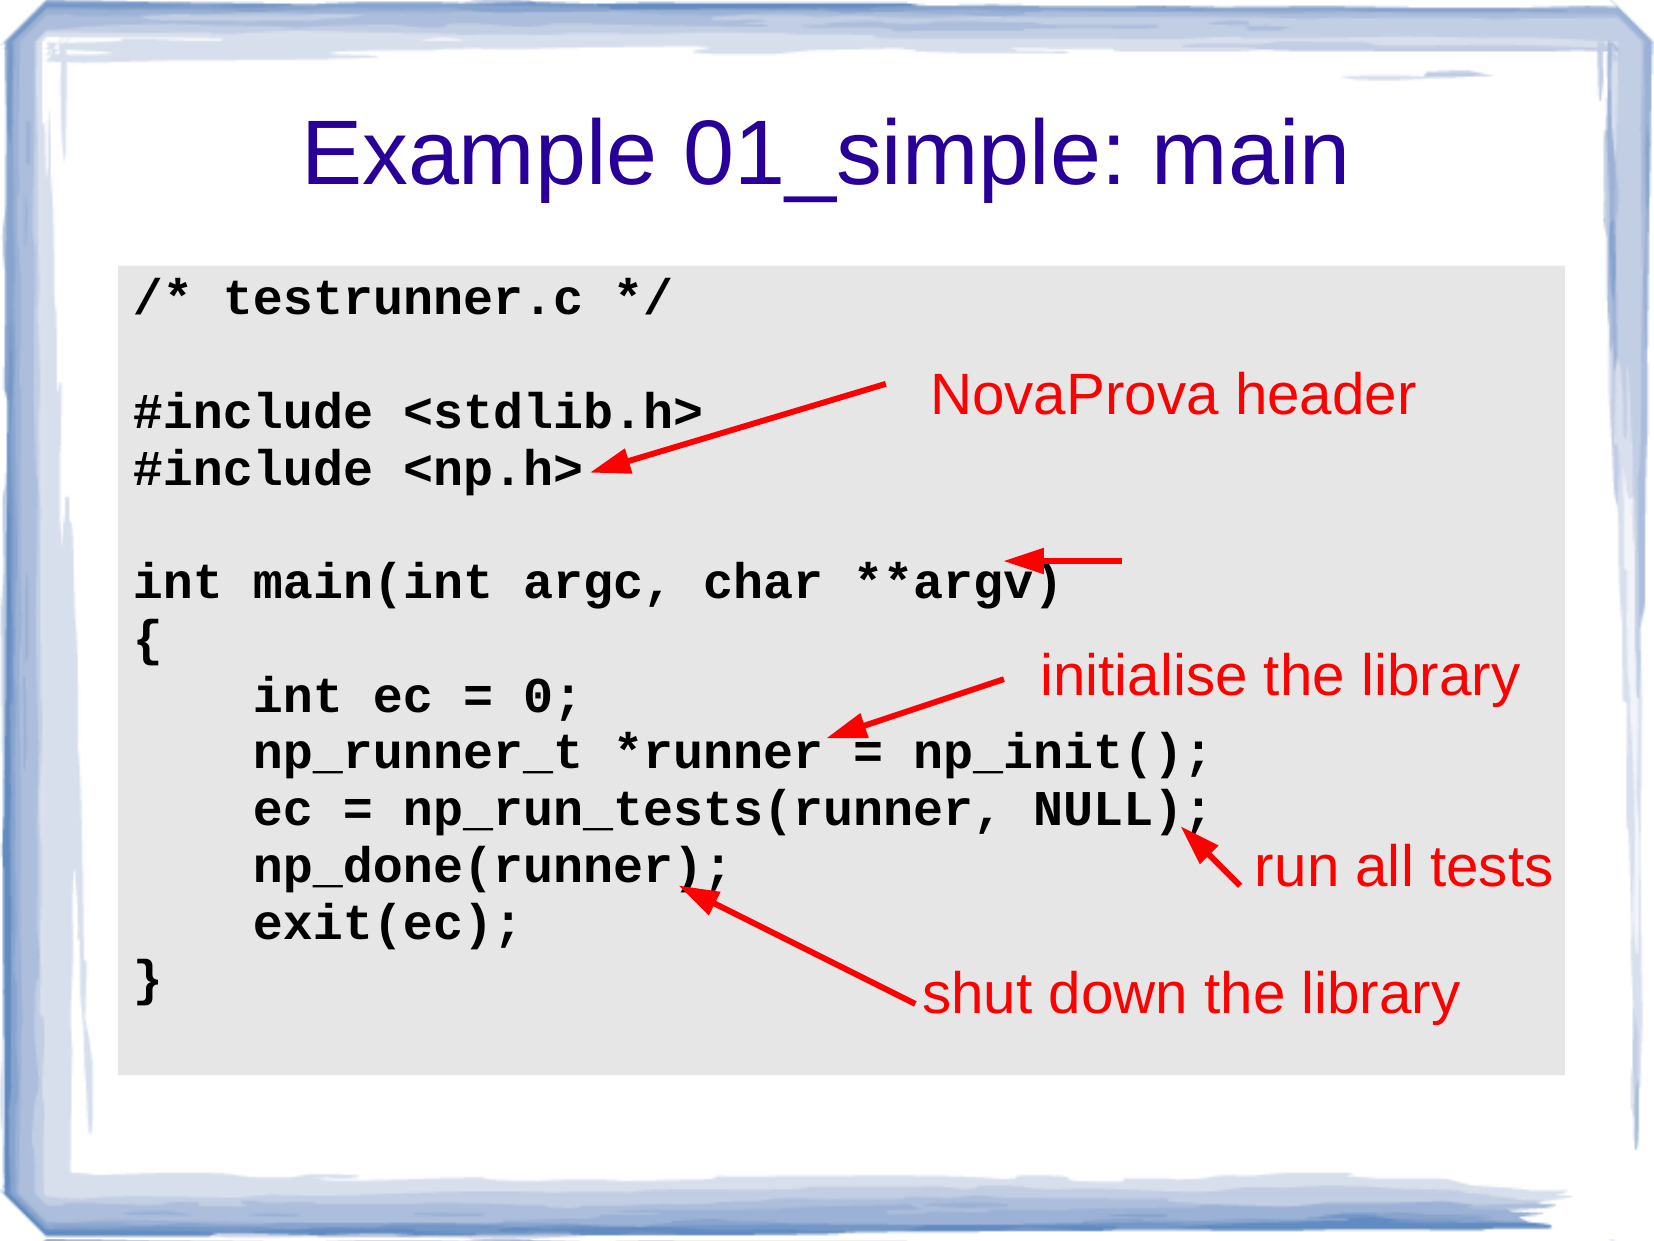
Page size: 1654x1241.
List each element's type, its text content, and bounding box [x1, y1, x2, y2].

title Example 01_simple: main [82, 49, 1571, 257]
text_box /* testrunner.c */ #include <stdlib.h> #include <np.h> int main(int argc, char **argv) { int ec = 0; np_runner_t *runner = np_init(); ec = np_run_tests(runner, NULL); np_done(runner); exit(ec); } [118, 265, 1565, 1076]
text_box initialise the library [1025, 634, 1537, 715]
text_box run all tests [1240, 826, 1569, 916]
text_box NovaProva header [915, 354, 1433, 435]
text_box shut down the library [907, 953, 1477, 1034]
picture [0, 0, 1654, 1241]
